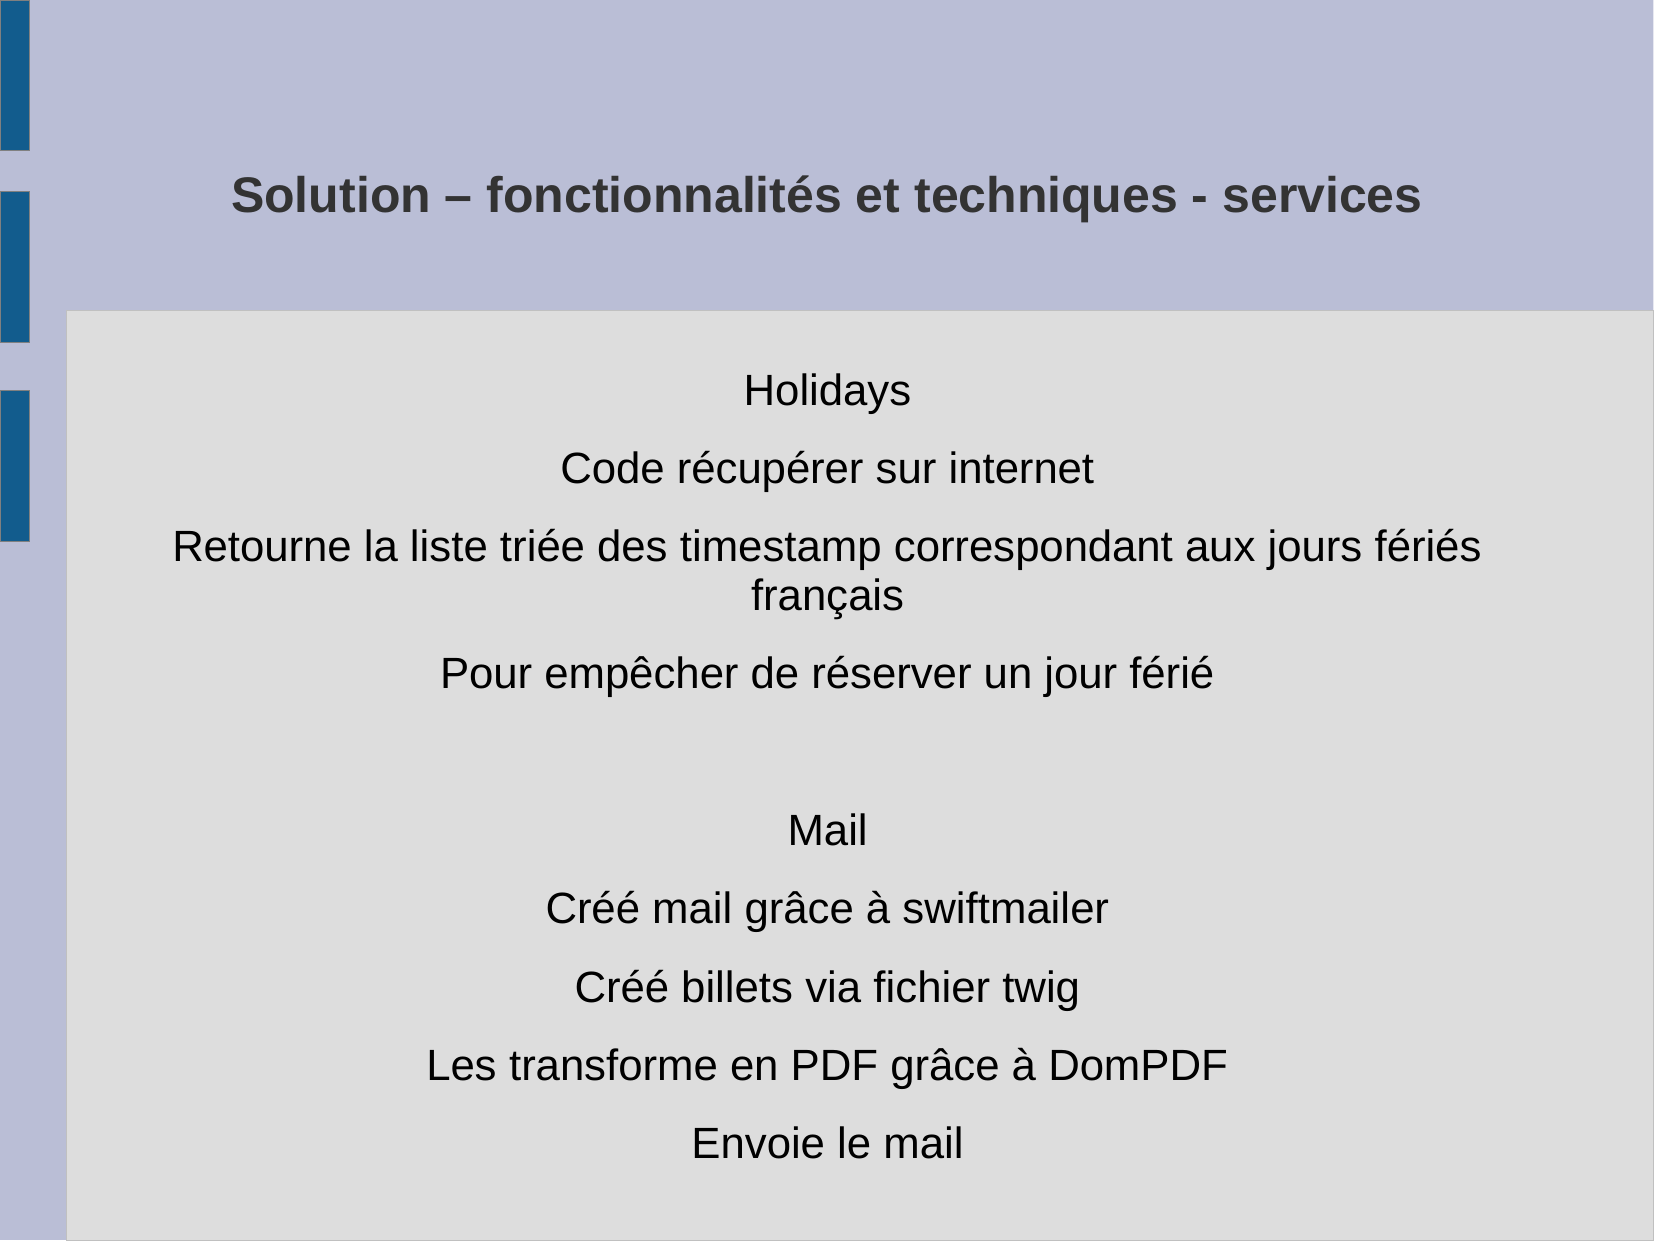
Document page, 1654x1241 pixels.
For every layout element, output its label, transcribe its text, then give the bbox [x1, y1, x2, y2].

title Solution – fonctionnalités et techniques - services [121, 91, 1534, 299]
list Holidays Code récupérer sur internet Retourne la liste triée des timestamp correspondant aux jours fériés français Pour empêcher de réserver un jour férié Mail Créé mail grâce à swiftmailer Créé billets via fichier twig Les transforme en PDF grâce à DomPDF Envoie le mail [121, 365, 1534, 1169]
